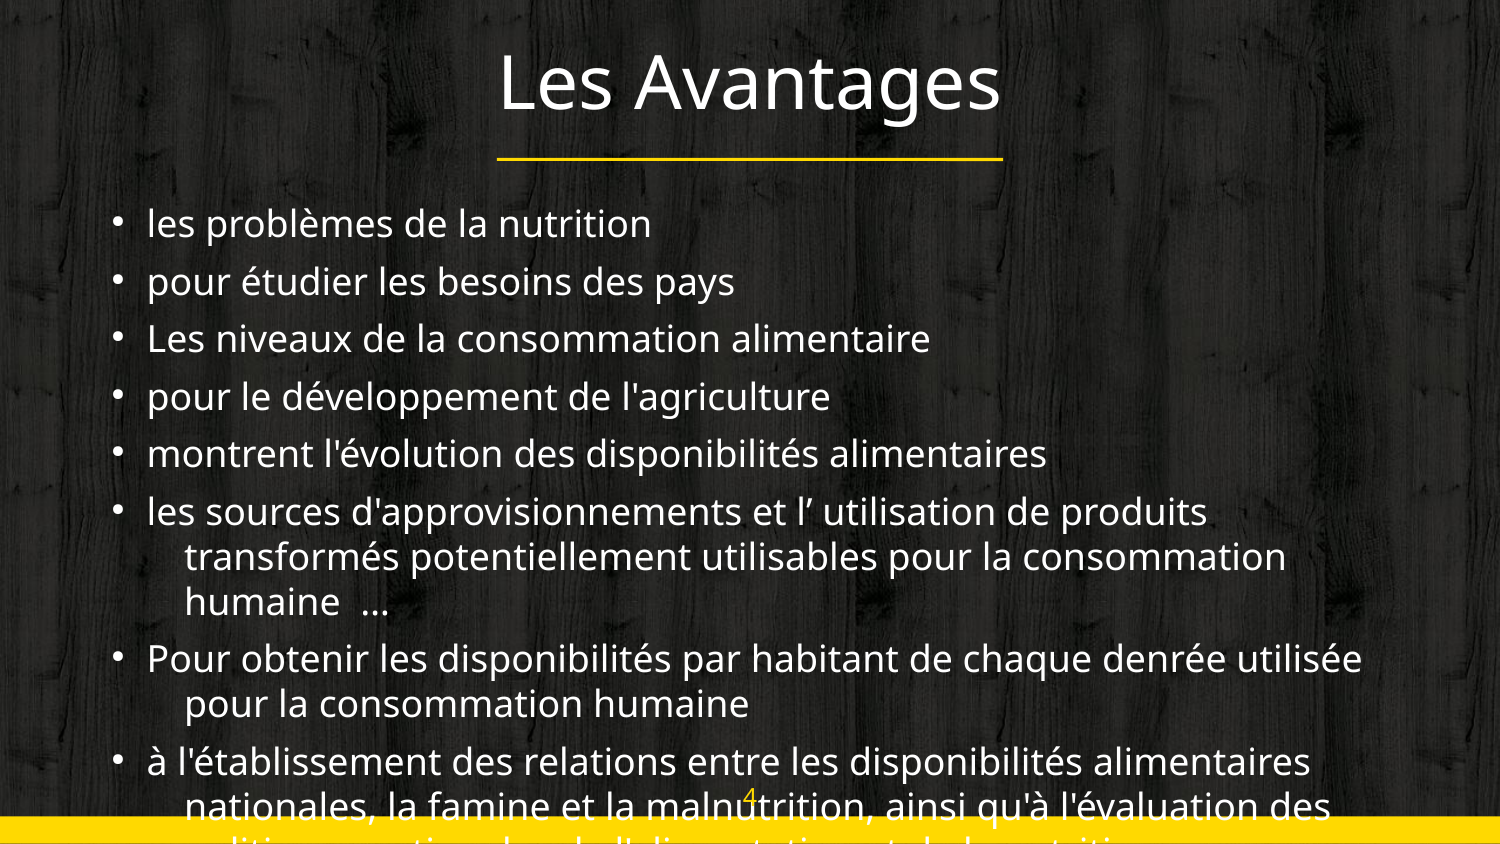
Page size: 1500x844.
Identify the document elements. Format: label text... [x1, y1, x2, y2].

picture [664, 802, 674, 816]
picture [981, 802, 993, 816]
picture [302, 810, 312, 816]
picture [619, 810, 629, 816]
picture [1242, 802, 1253, 816]
picture [535, 802, 545, 808]
picture [566, 802, 576, 808]
picture [765, 757, 775, 763]
picture [1081, 802, 1091, 808]
picture [1120, 810, 1130, 816]
picture [1218, 802, 1230, 816]
picture [512, 802, 523, 816]
picture [921, 802, 932, 816]
picture [190, 802, 201, 816]
picture [1174, 810, 1184, 816]
picture [0, 0, 1500, 816]
picture [848, 802, 859, 816]
picture [445, 810, 455, 816]
picture [280, 802, 291, 816]
text_box les problèmes de la nutrition pour étudier les besoins des pays Les niveaux de la consommation alimentaire pour le développement de l'agriculture montrent l'évolution des disponibilités alimentaires les sources d'approvisionnements et l’ utilisation de produits transformés potentiellement utilisables pour la consommation humaine … Pour obtenir les disponibilités par habitant de chaque denrée utilisée pour la consommation humaine à l'établissement des relations entre les disponibilités alimentaires nationales, la famine et la malnutrition, ainsi qu'à l'évaluation des politiques nationales de l'alimentation et de la nutrition - Accès gratuit aux GPU / TPU - Partage facile [59, 137, 1418, 733]
picture [651, 802, 661, 816]
picture [1034, 810, 1044, 816]
text_box Les Avantages [75, 0, 1425, 160]
picture [890, 810, 900, 816]
picture [401, 810, 411, 816]
picture [480, 802, 490, 816]
picture [714, 757, 725, 766]
text_box <numéro> [705, 766, 795, 832]
picture [467, 802, 477, 816]
picture [824, 802, 836, 816]
picture [212, 810, 222, 816]
picture [1298, 802, 1308, 808]
picture [685, 810, 695, 816]
picture [1274, 802, 1286, 816]
picture [256, 802, 268, 816]
picture [334, 802, 344, 808]
